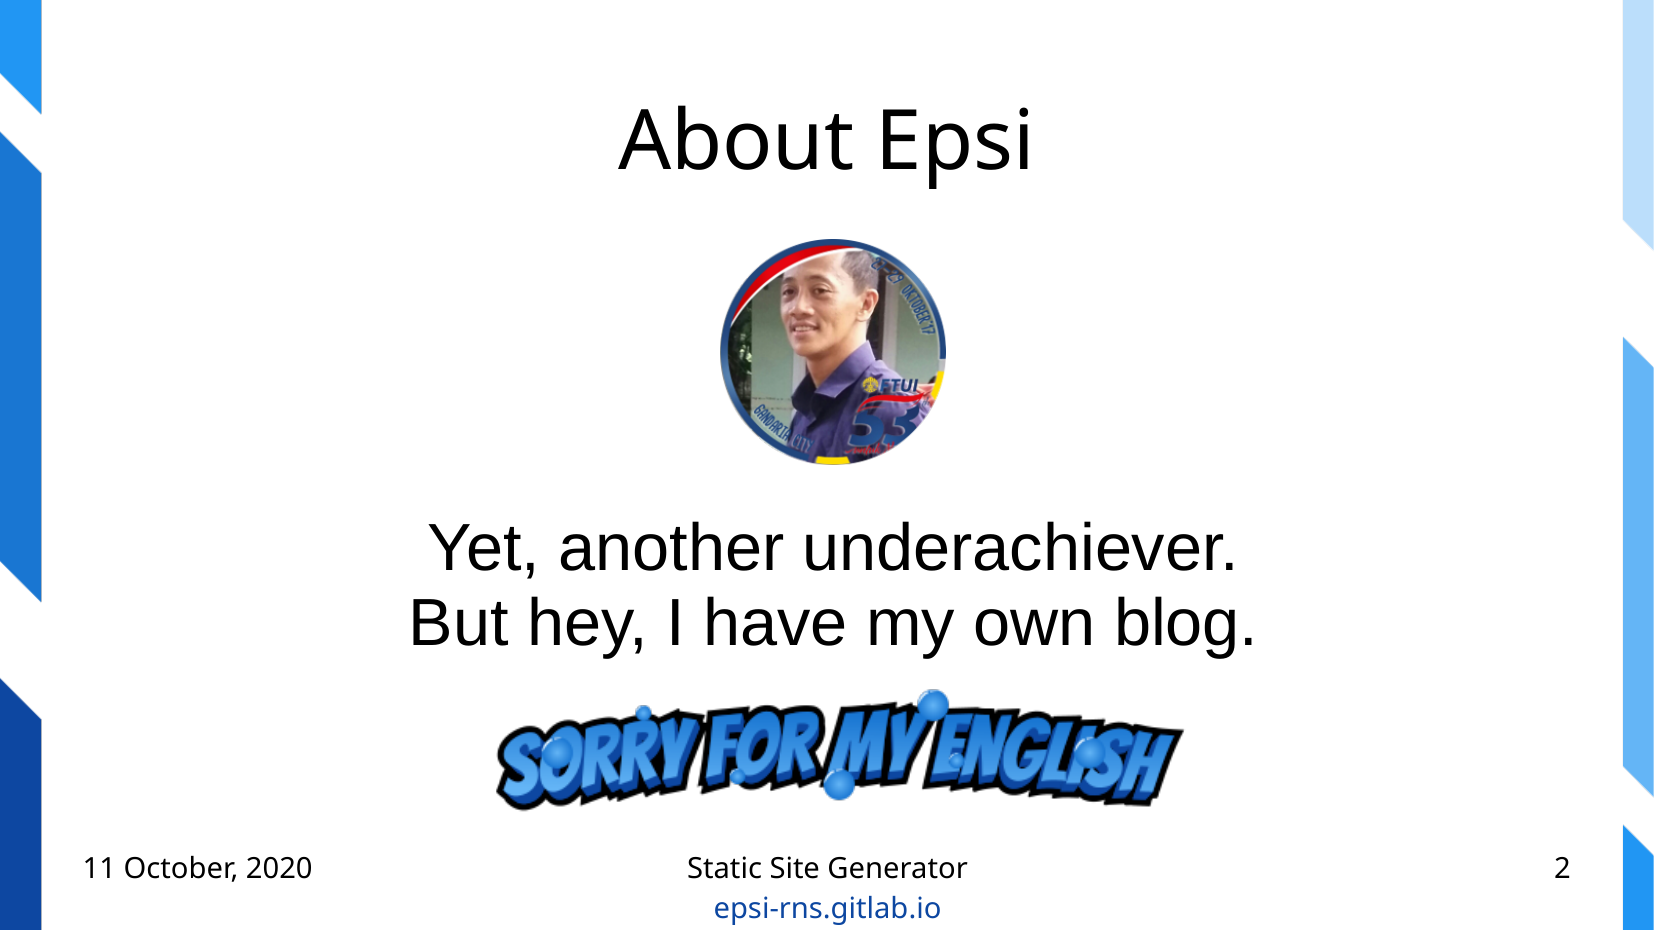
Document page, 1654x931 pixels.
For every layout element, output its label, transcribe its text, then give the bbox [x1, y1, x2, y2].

subtitle Yet, another underachiever. But hey, I have my own blog. [90, 510, 1579, 661]
title About Epsi [82, 59, 1571, 216]
picture [0, 0, 1654, 930]
